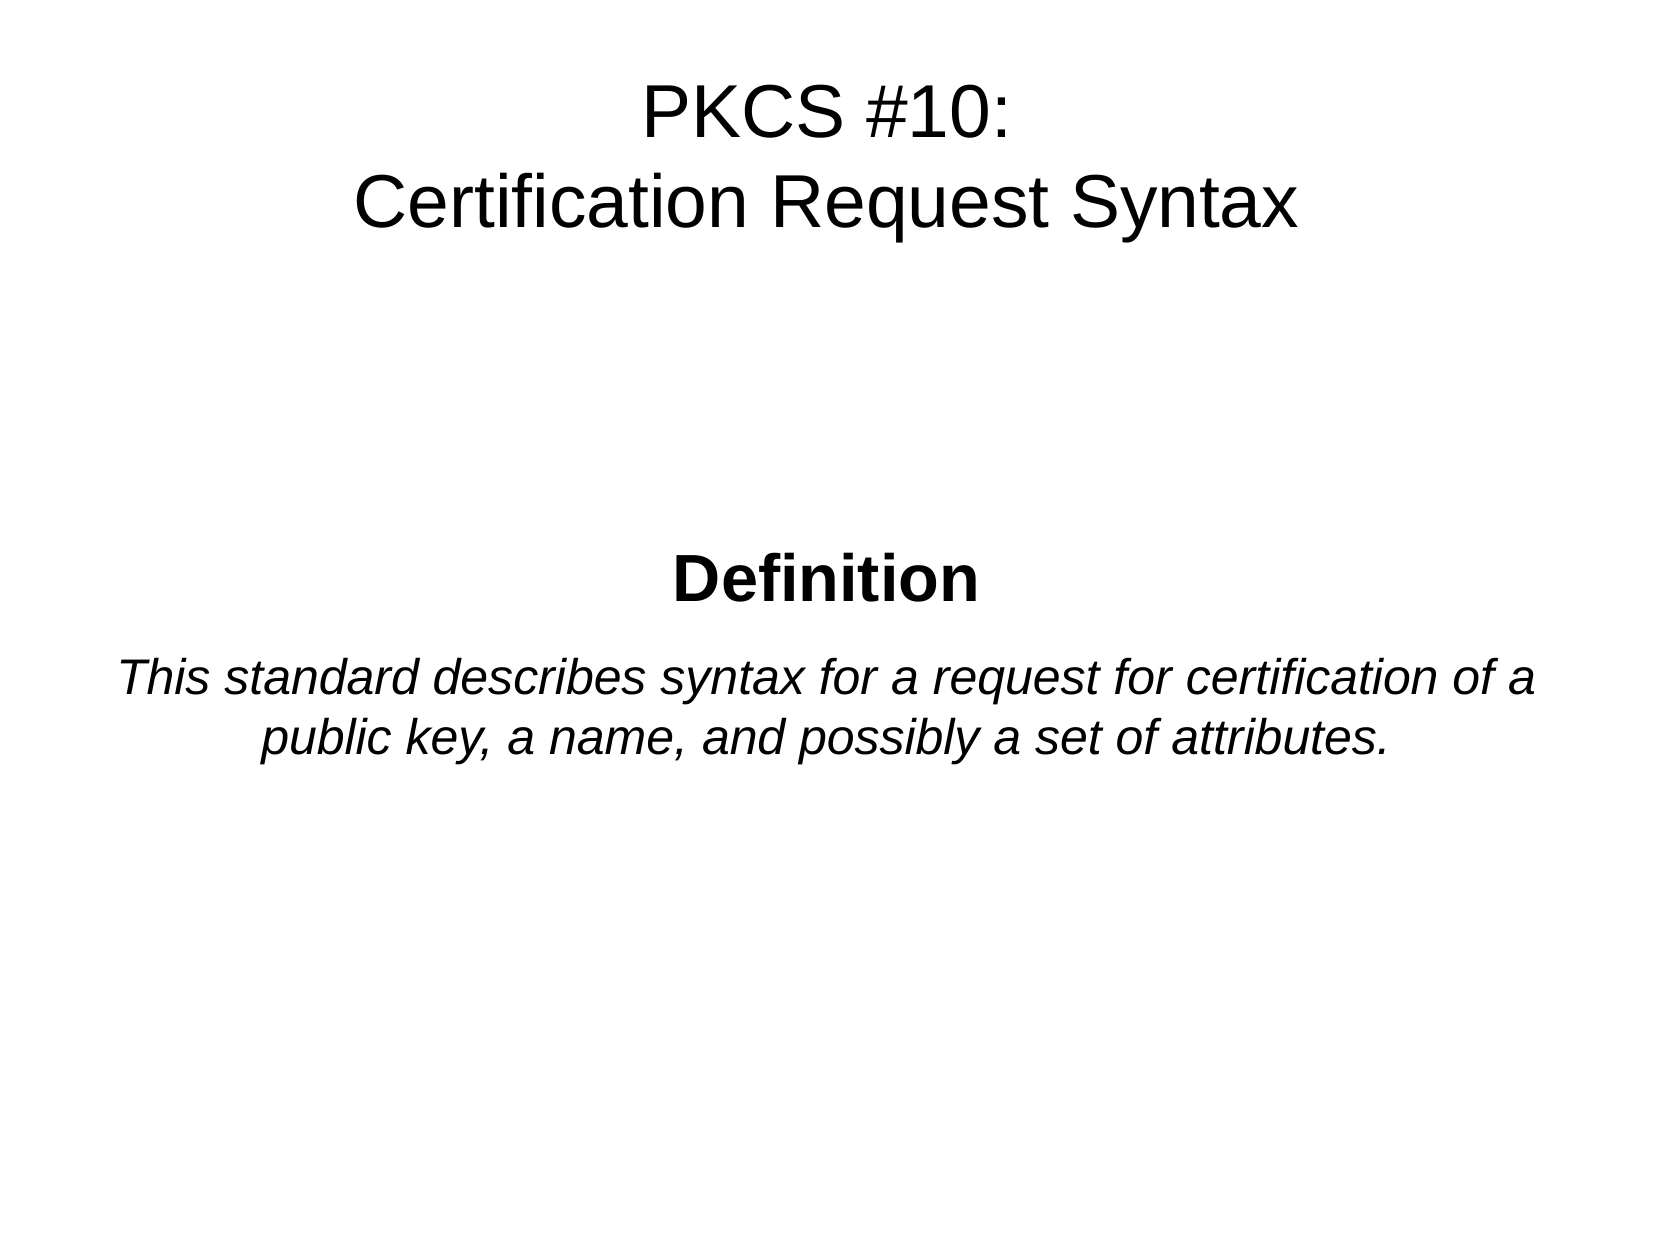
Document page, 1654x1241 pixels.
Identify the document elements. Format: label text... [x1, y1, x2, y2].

title PKCS #10: Certification Request Syntax [82, 49, 1571, 257]
subtitle Definition This standard describes syntax for a request for certification of a public key, a name, and possibly a set of attributes. [82, 290, 1571, 1010]
